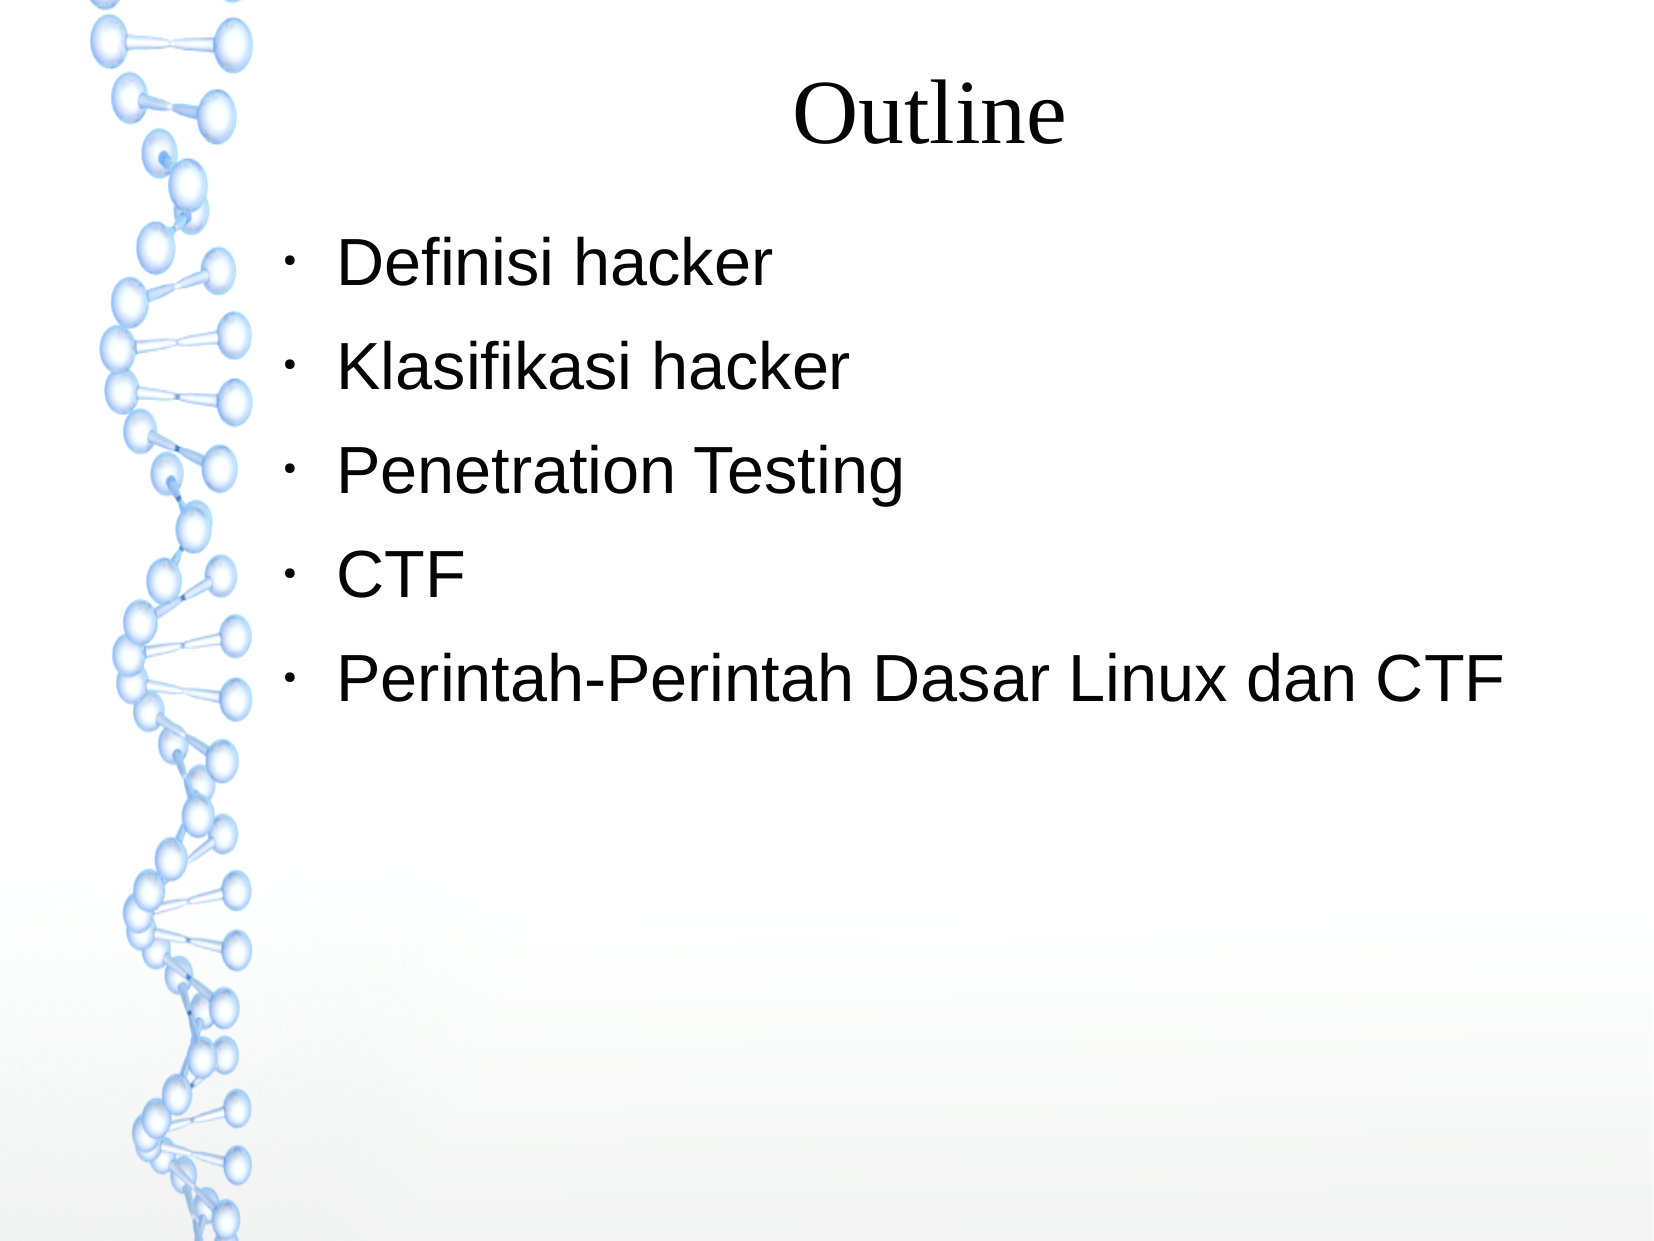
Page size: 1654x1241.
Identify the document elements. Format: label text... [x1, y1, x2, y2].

list Definisi hacker Klasifikasi hacker Penetration Testing CTF Perintah-Perintah Dasar Linux dan CTF [265, 224, 1594, 930]
picture [0, 0, 1654, 1241]
title Outline [265, 35, 1594, 190]
